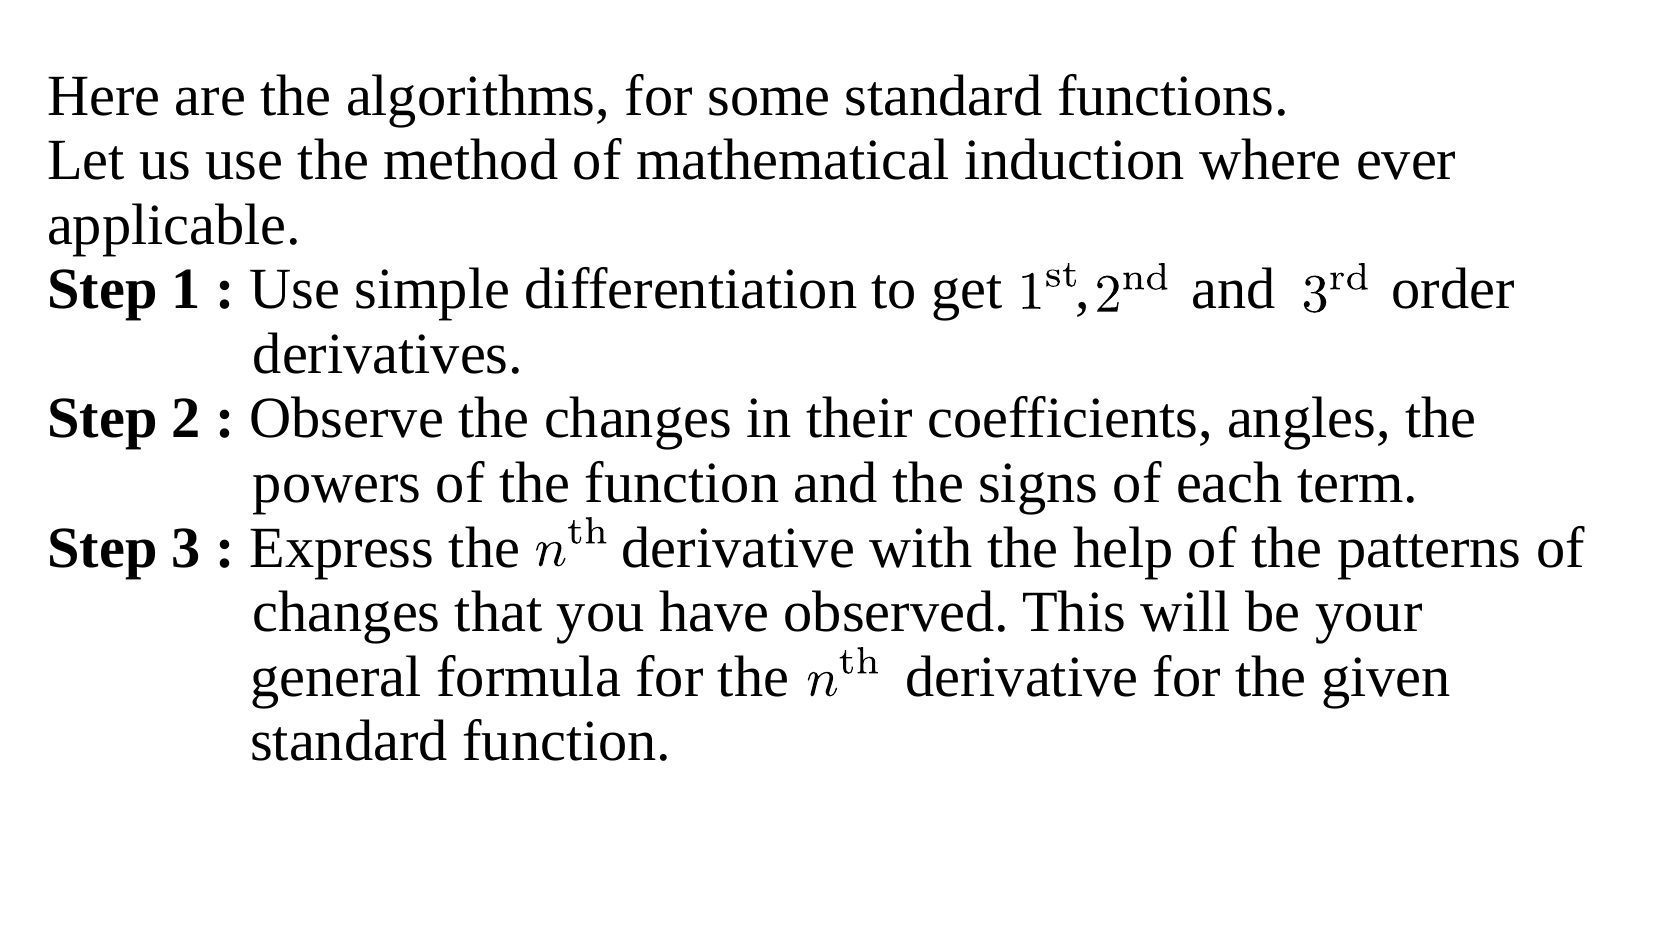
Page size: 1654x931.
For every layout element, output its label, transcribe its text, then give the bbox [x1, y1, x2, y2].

text_box [536, 517, 607, 567]
text_box [1020, 263, 1076, 309]
text_box [1303, 263, 1368, 313]
text_box [1097, 263, 1168, 312]
subtitle Here are the algorithms, for some standard functions. Let us use the method of mathematical induction where ever applicable. Step 1 : Use simple differentiation to get , and order derivatives. Step 2 : Observe the changes in their coefficients, angles, the powers of the function and the signs of each term. Step 3 : Express the derivative with the help of the patterns of changes that you have observed. This will be your general formula for the derivative for the given standard function. [47, 35, 1607, 898]
text_box [807, 647, 878, 697]
